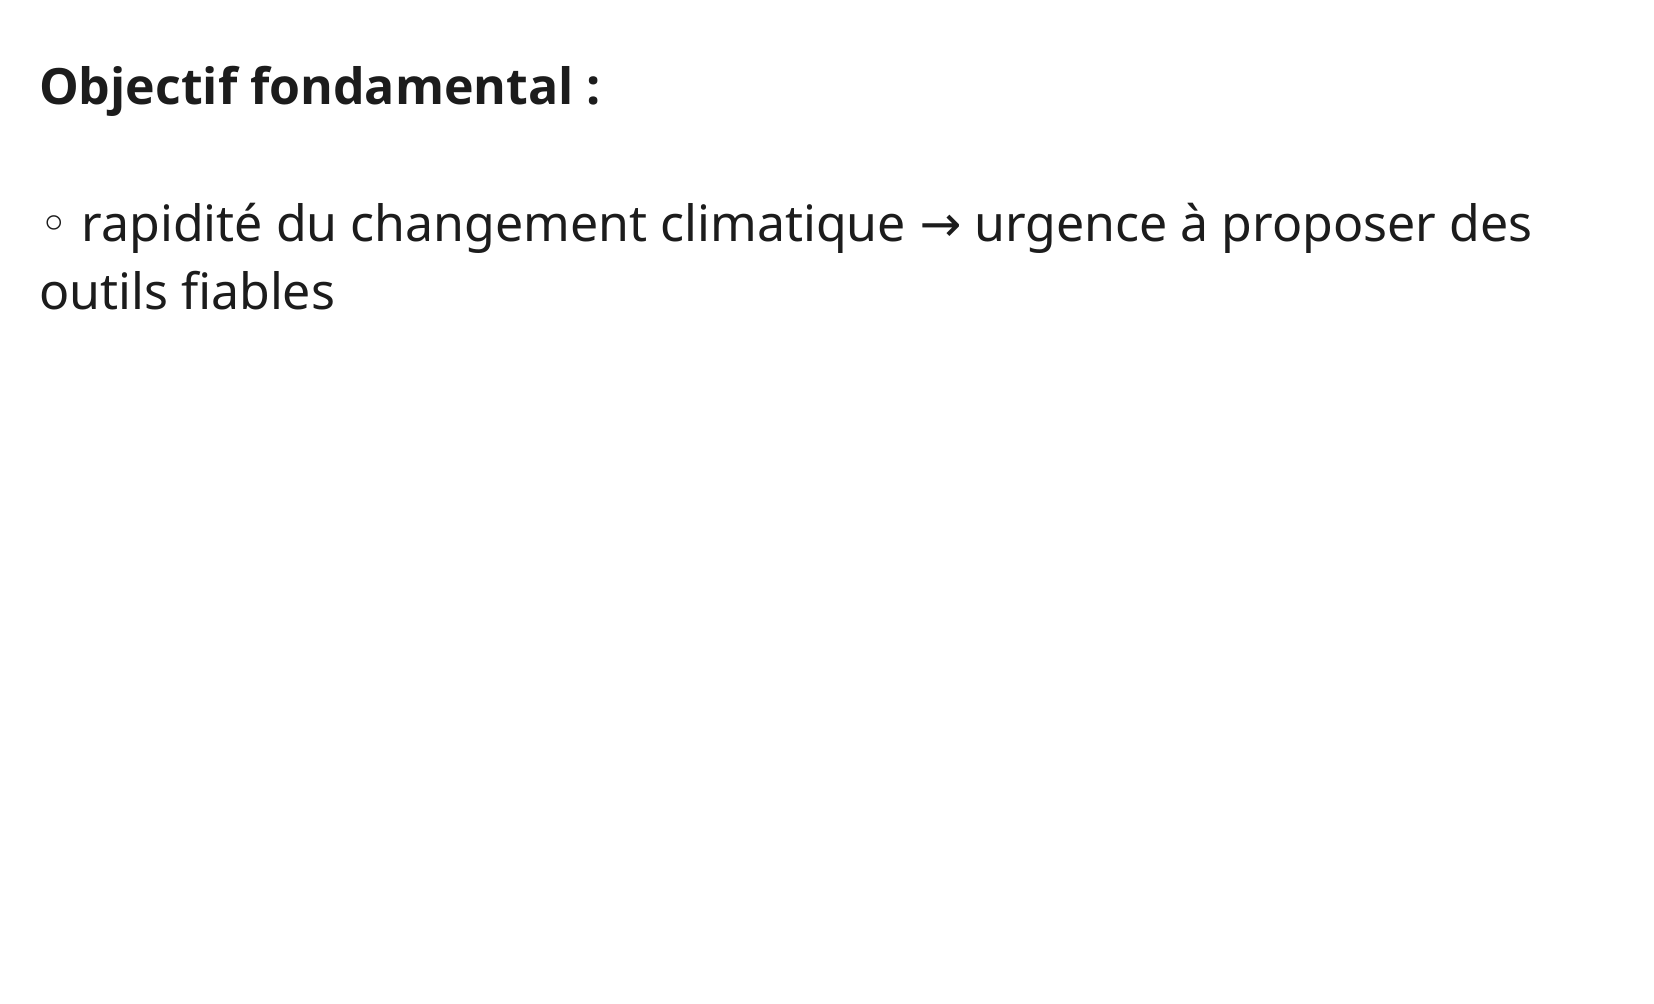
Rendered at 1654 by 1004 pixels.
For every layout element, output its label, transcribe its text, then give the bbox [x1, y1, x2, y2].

subtitle Objectif fondamental : ◦ rapidité du changement climatique → urgence à proposer des outils fiables [39, 50, 1644, 968]
